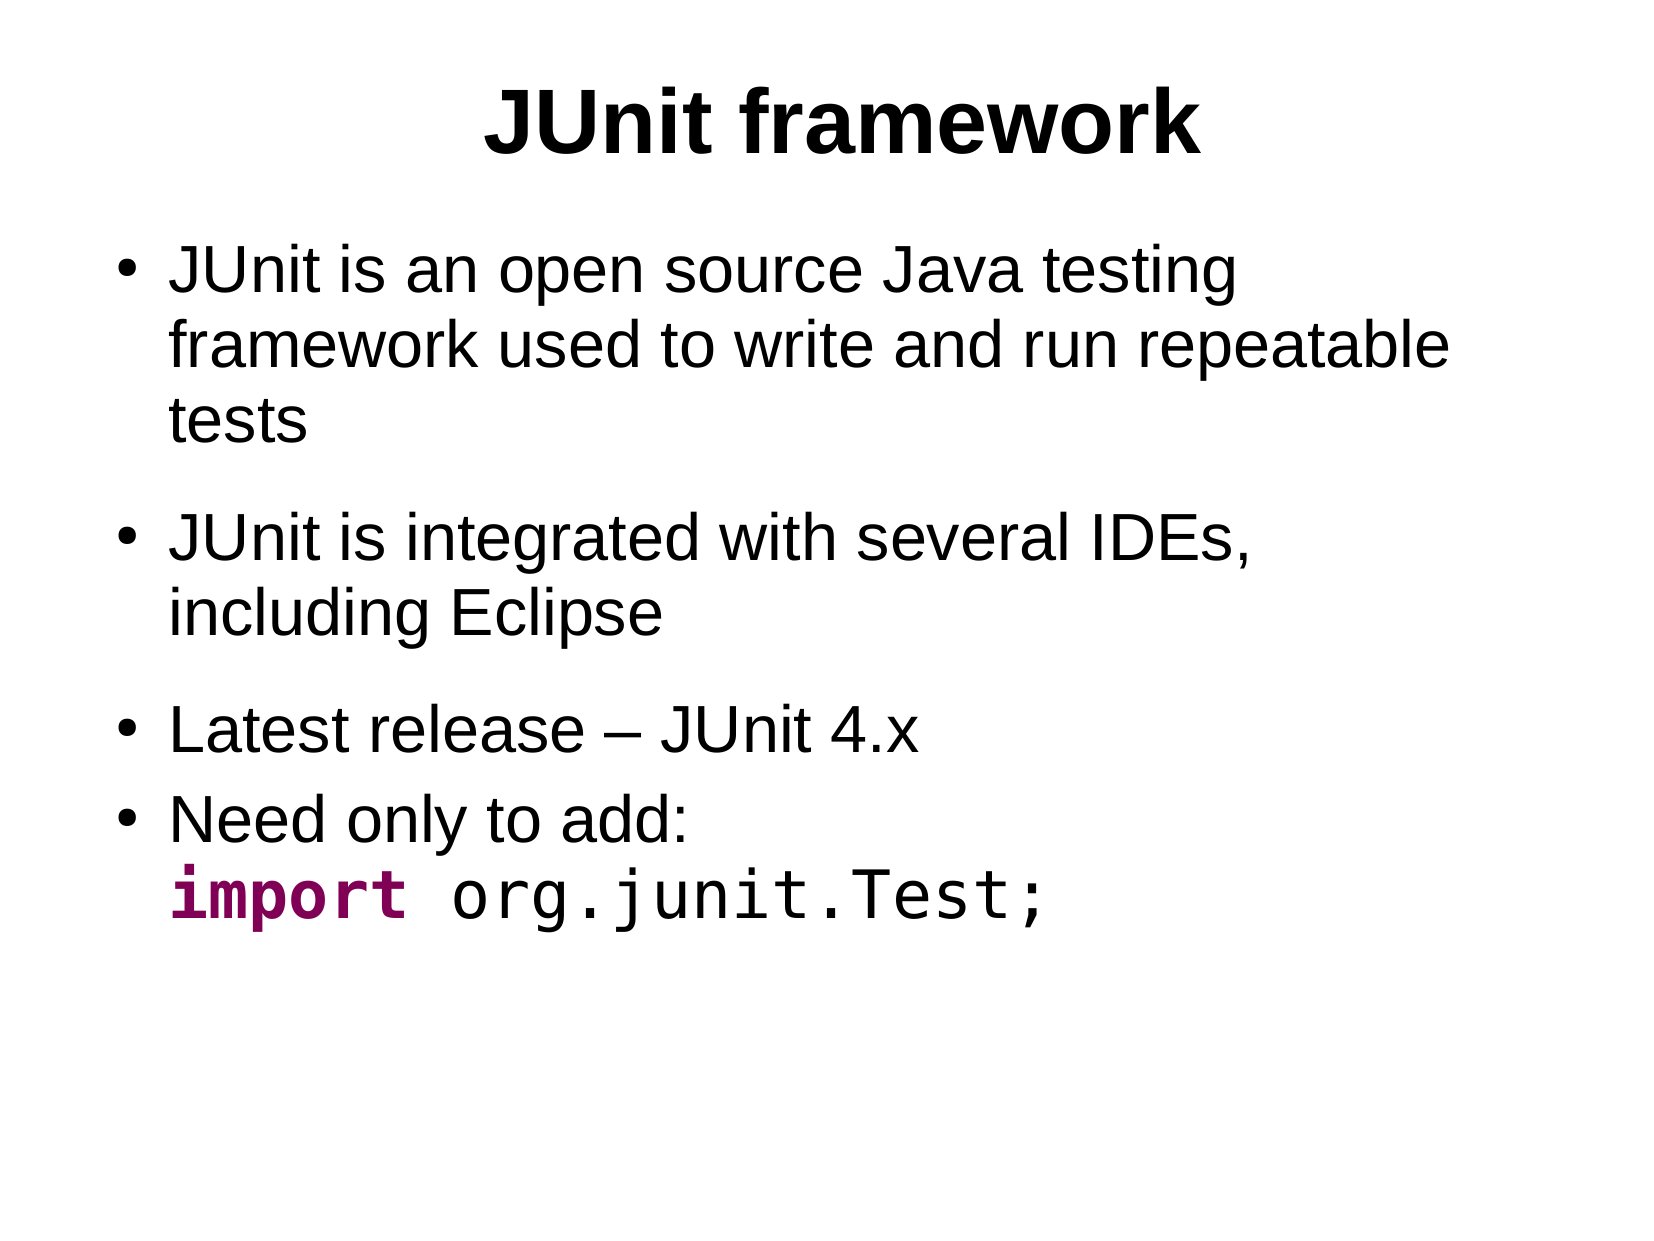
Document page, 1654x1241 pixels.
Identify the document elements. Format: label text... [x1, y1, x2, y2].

title JUnit framework [82, 49, 1571, 196]
list JUnit is an open source Java testing framework used to write and run repeatable tests JUnit is integrated with several IDEs, including Eclipse Latest release – JUnit 4.x Need only to add: import org.junit.Test; [82, 225, 1538, 1186]
